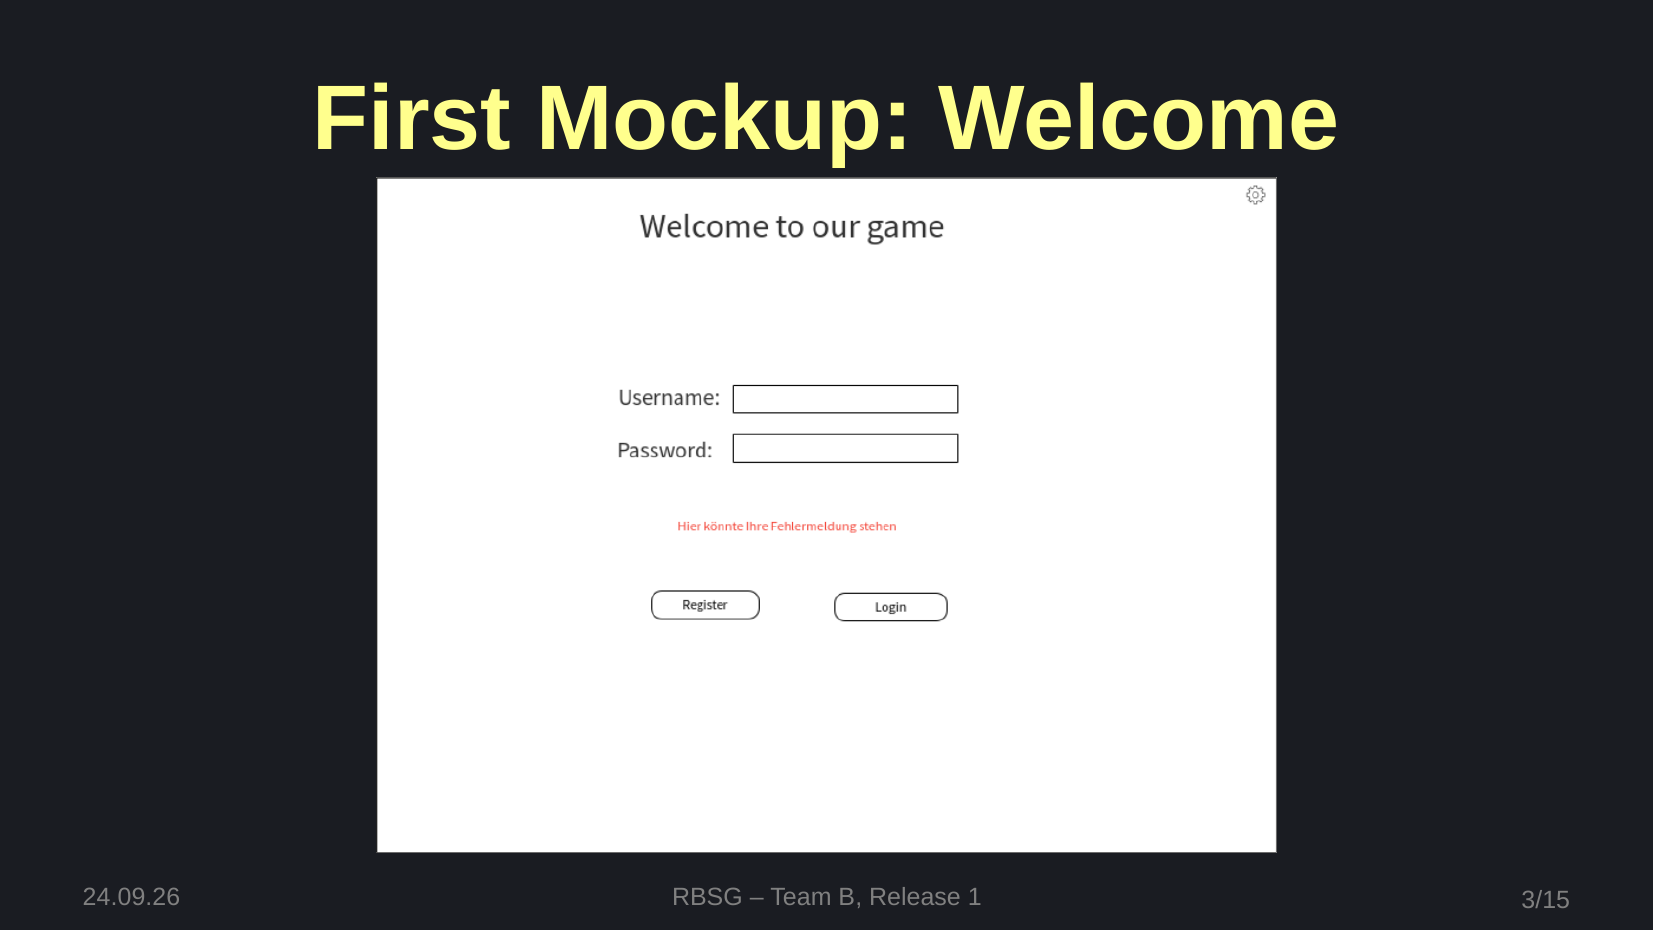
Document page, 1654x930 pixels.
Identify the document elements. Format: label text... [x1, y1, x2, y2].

picture [376, 196, 1277, 854]
title First Mockup: Welcome [82, 39, 1571, 196]
